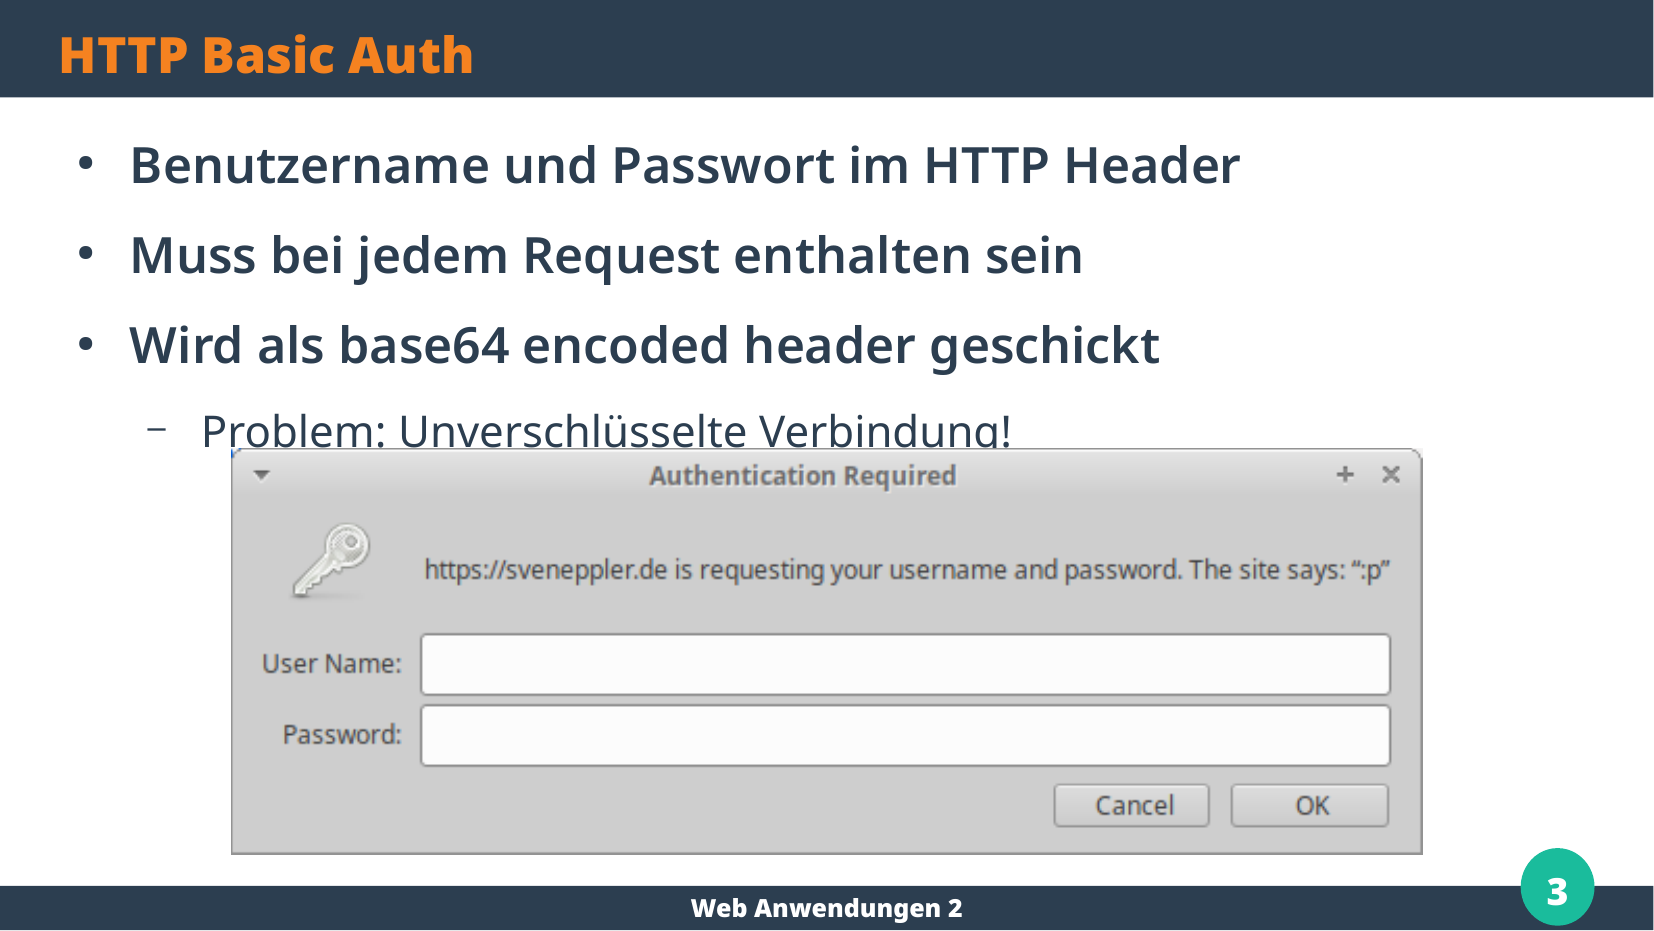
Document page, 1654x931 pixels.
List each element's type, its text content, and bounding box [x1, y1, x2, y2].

picture [231, 448, 1423, 855]
title HTTP Basic Auth [59, 8, 1595, 89]
list Benutzername und Passwort im HTTP Header Muss bei jedem Request enthalten sein Wird als base64 encoded header geschickt Problem: Unverschlüsselte Verbindung! [59, 129, 1595, 864]
